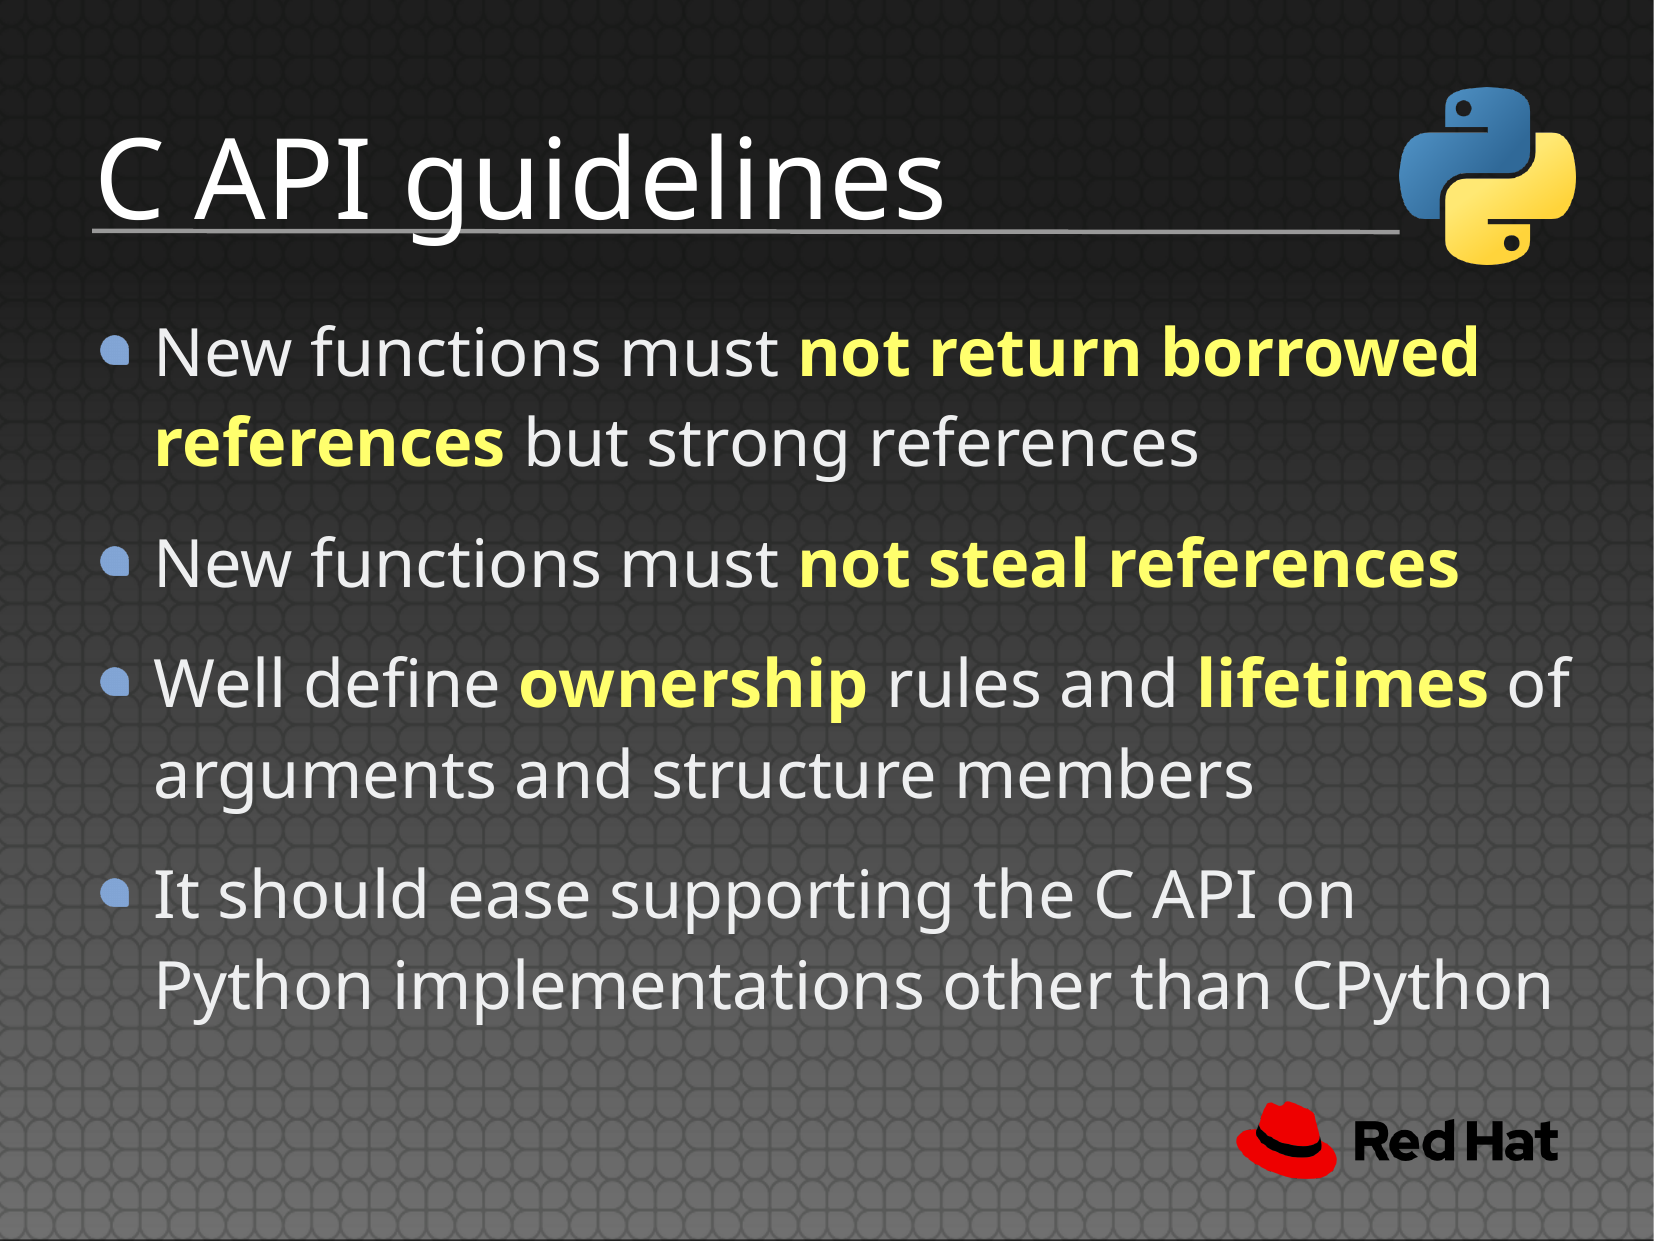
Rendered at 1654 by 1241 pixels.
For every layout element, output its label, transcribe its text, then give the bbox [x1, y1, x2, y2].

title C API guidelines [94, 100, 1426, 251]
list New functions must not return borrowed references but strong references New functions must not steal references Well define ownership rules and lifetimes of arguments and structure members It should ease supporting the C API on Python implementations other than CPython [82, 304, 1571, 1045]
picture [0, 0, 1654, 1241]
